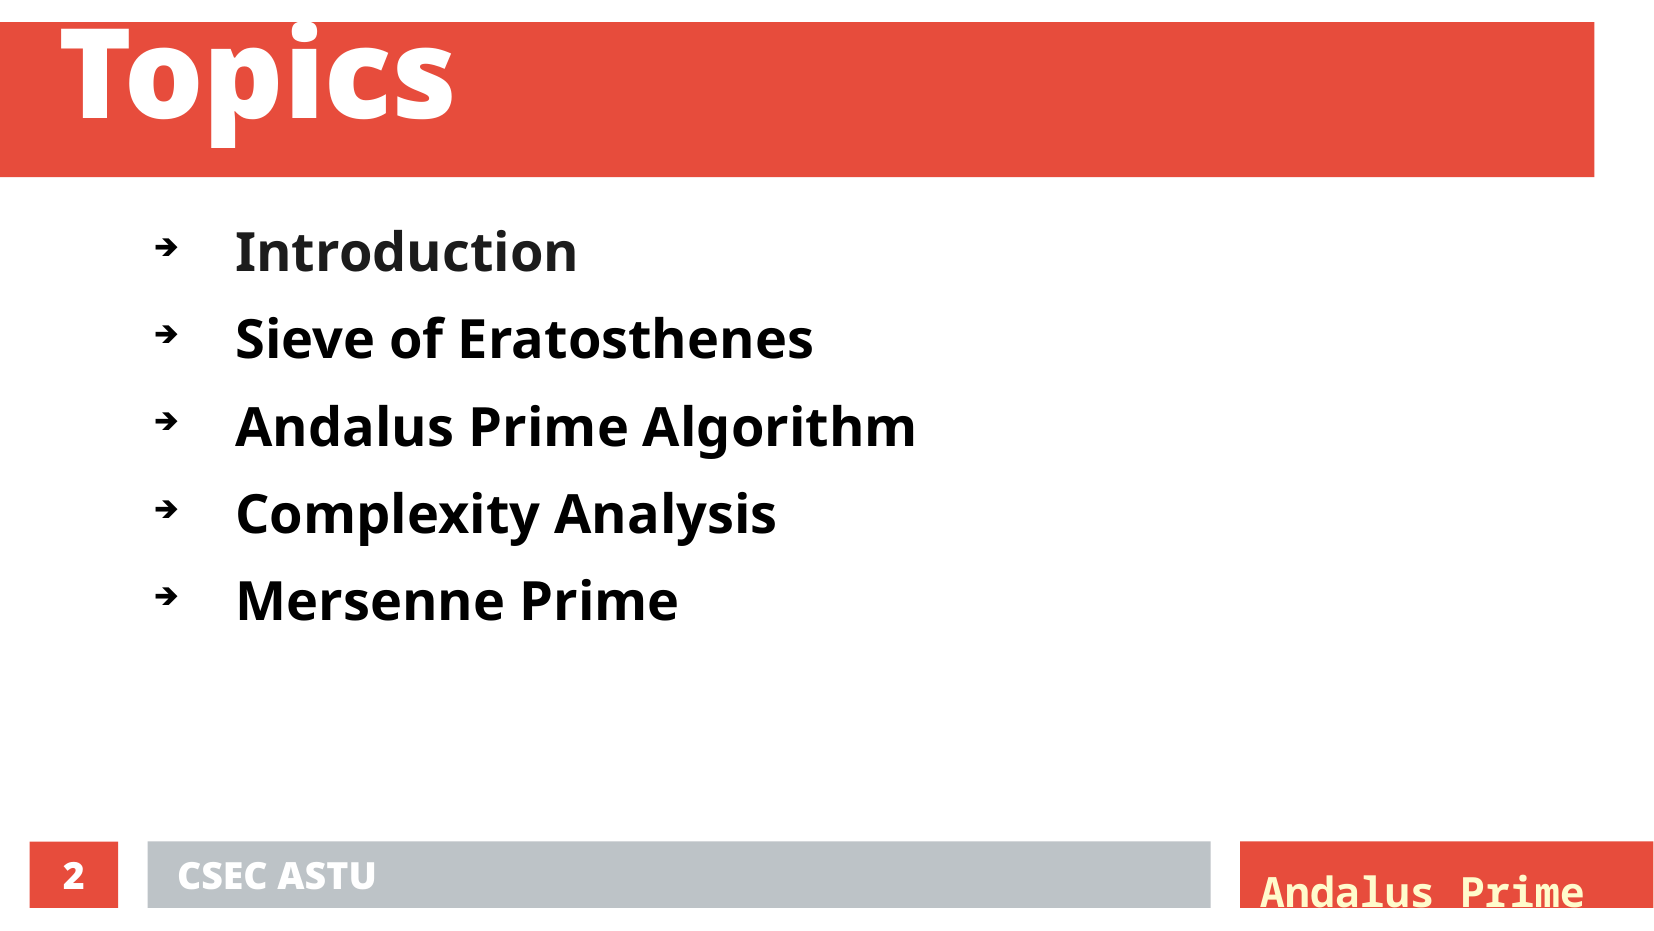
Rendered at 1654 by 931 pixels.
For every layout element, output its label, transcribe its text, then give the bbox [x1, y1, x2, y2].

text_box Andalus Prime [1245, 855, 1636, 912]
title Topics [59, 44, 1595, 156]
list Introduction Sieve of Eratosthenes Andalus Prime Algorithm Complexity Analysis Mersenne Prime [59, 213, 1565, 820]
